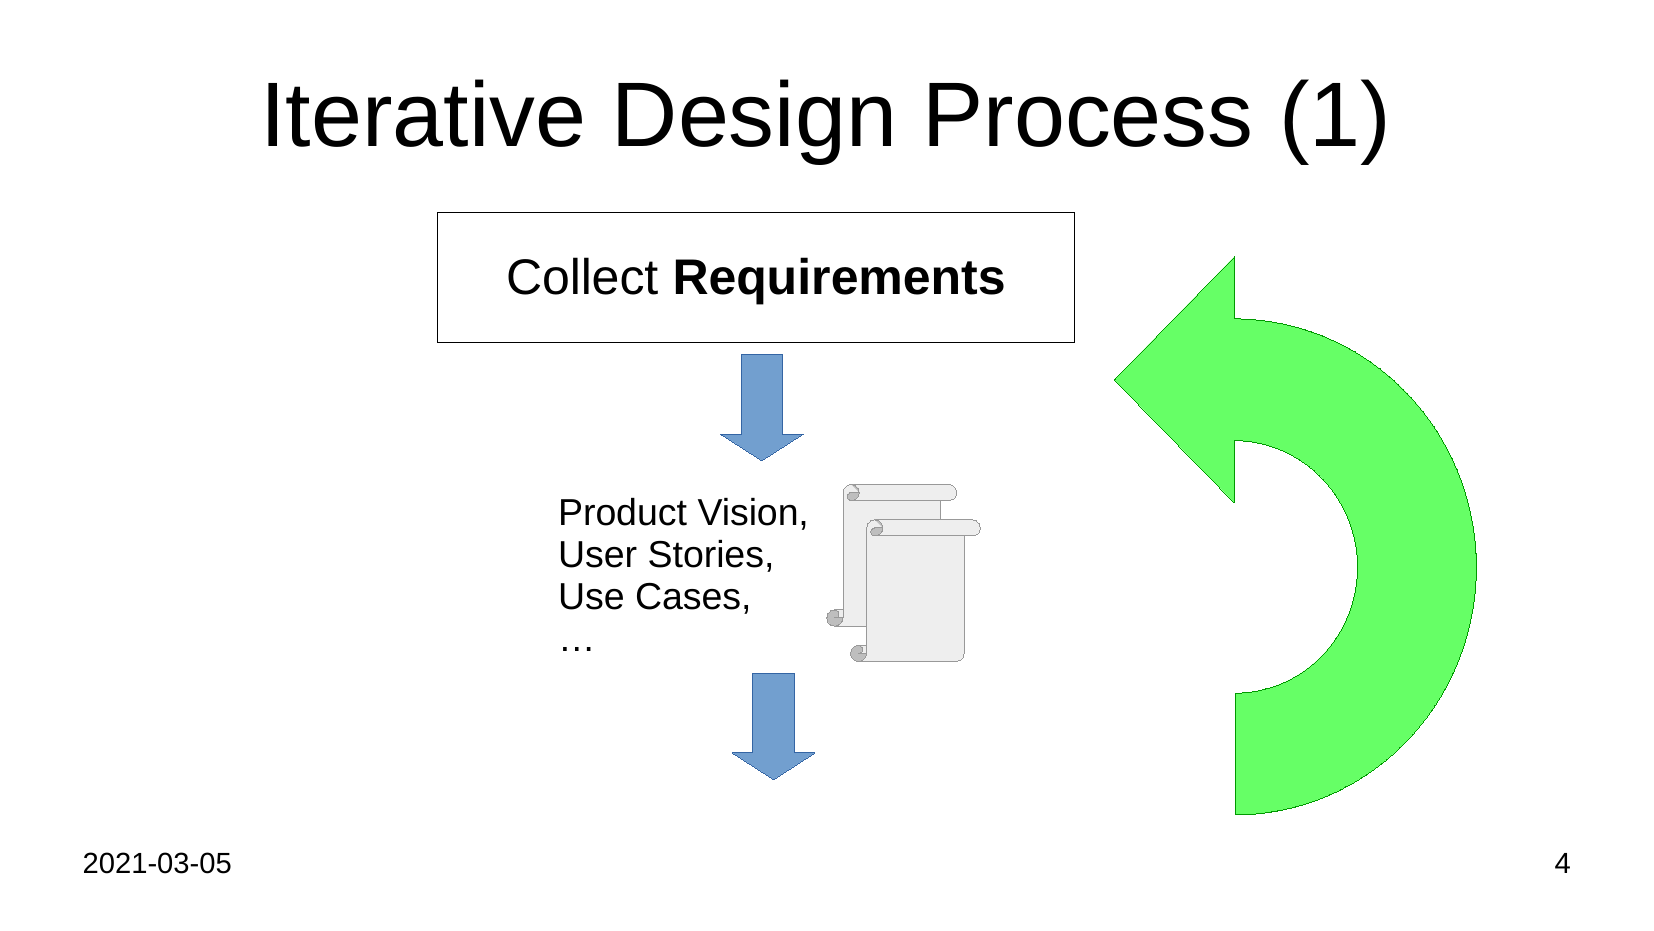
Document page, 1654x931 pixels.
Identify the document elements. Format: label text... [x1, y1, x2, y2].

title Iterative Design Process (1) [82, 37, 1571, 193]
text_box Product Vision, User Stories, Use Cases, … [543, 484, 827, 668]
text_box [827, 484, 981, 662]
text_box Collect Requirements [437, 212, 1075, 343]
text_box [732, 673, 815, 780]
text_box [1114, 256, 1477, 815]
text_box [720, 354, 804, 461]
